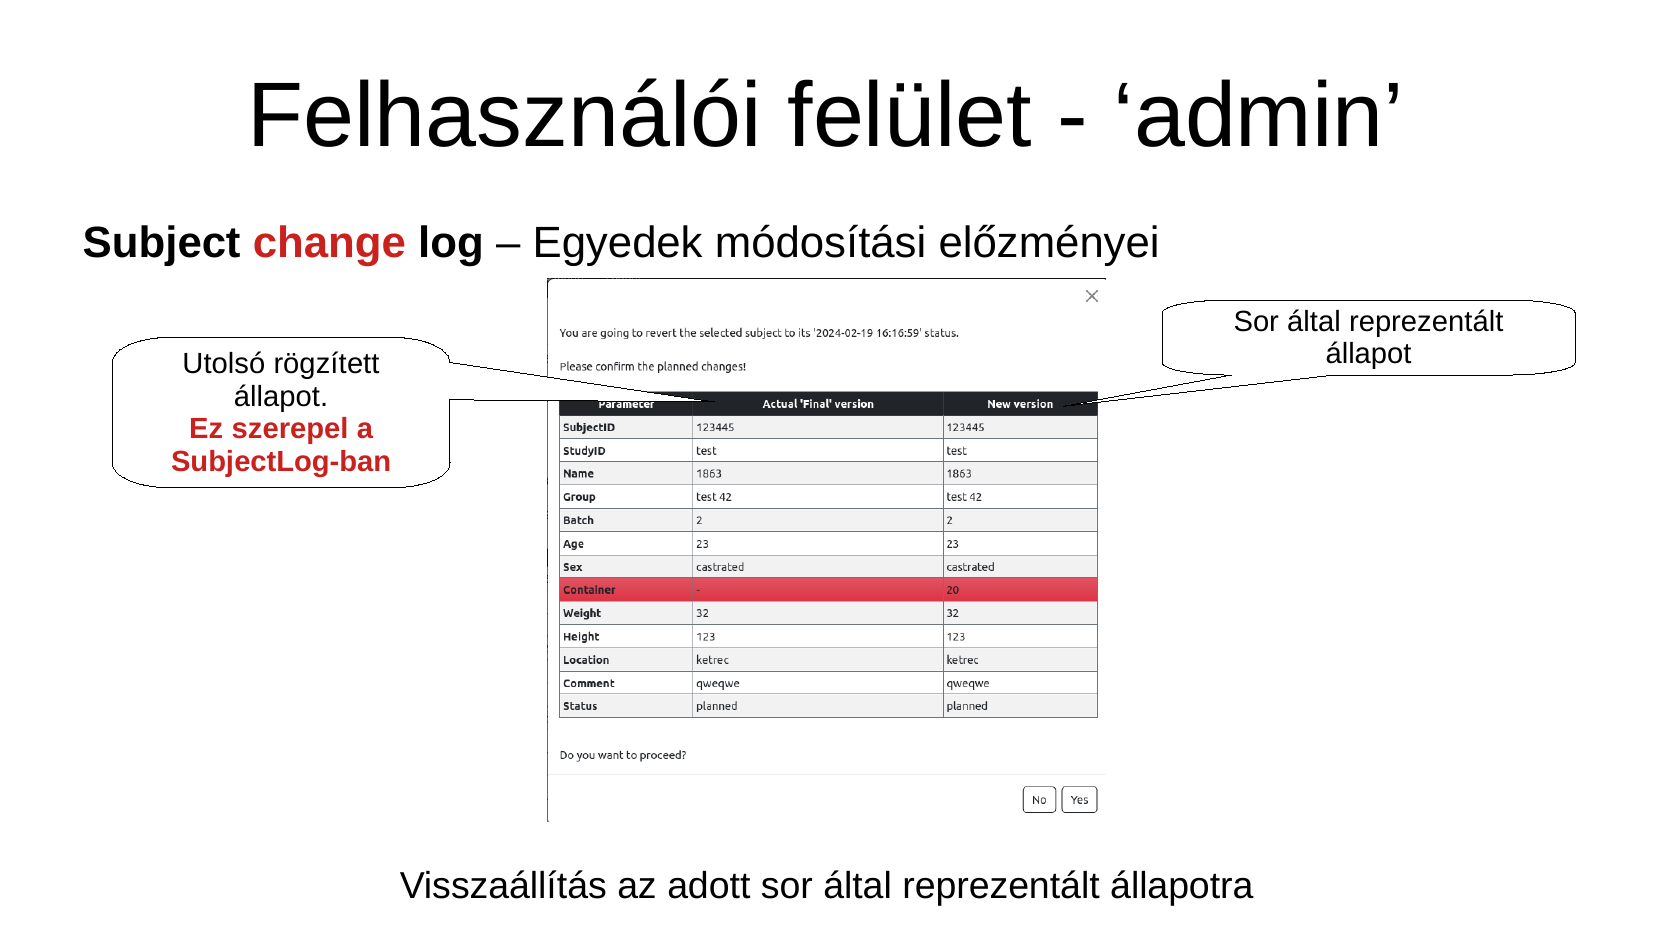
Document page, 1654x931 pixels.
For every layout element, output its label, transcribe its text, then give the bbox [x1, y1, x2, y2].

text_box Sor által reprezentált állapot [1063, 300, 1576, 407]
picture [547, 278, 1106, 822]
text_box Utolsó rögzített állapot. Ez szerepel a SubjectLog-ban [112, 337, 715, 488]
list Subject change log – Egyedek módosítási előzményei [82, 217, 1571, 301]
title Felhasználói felület - ‘admin’ [82, 37, 1571, 193]
